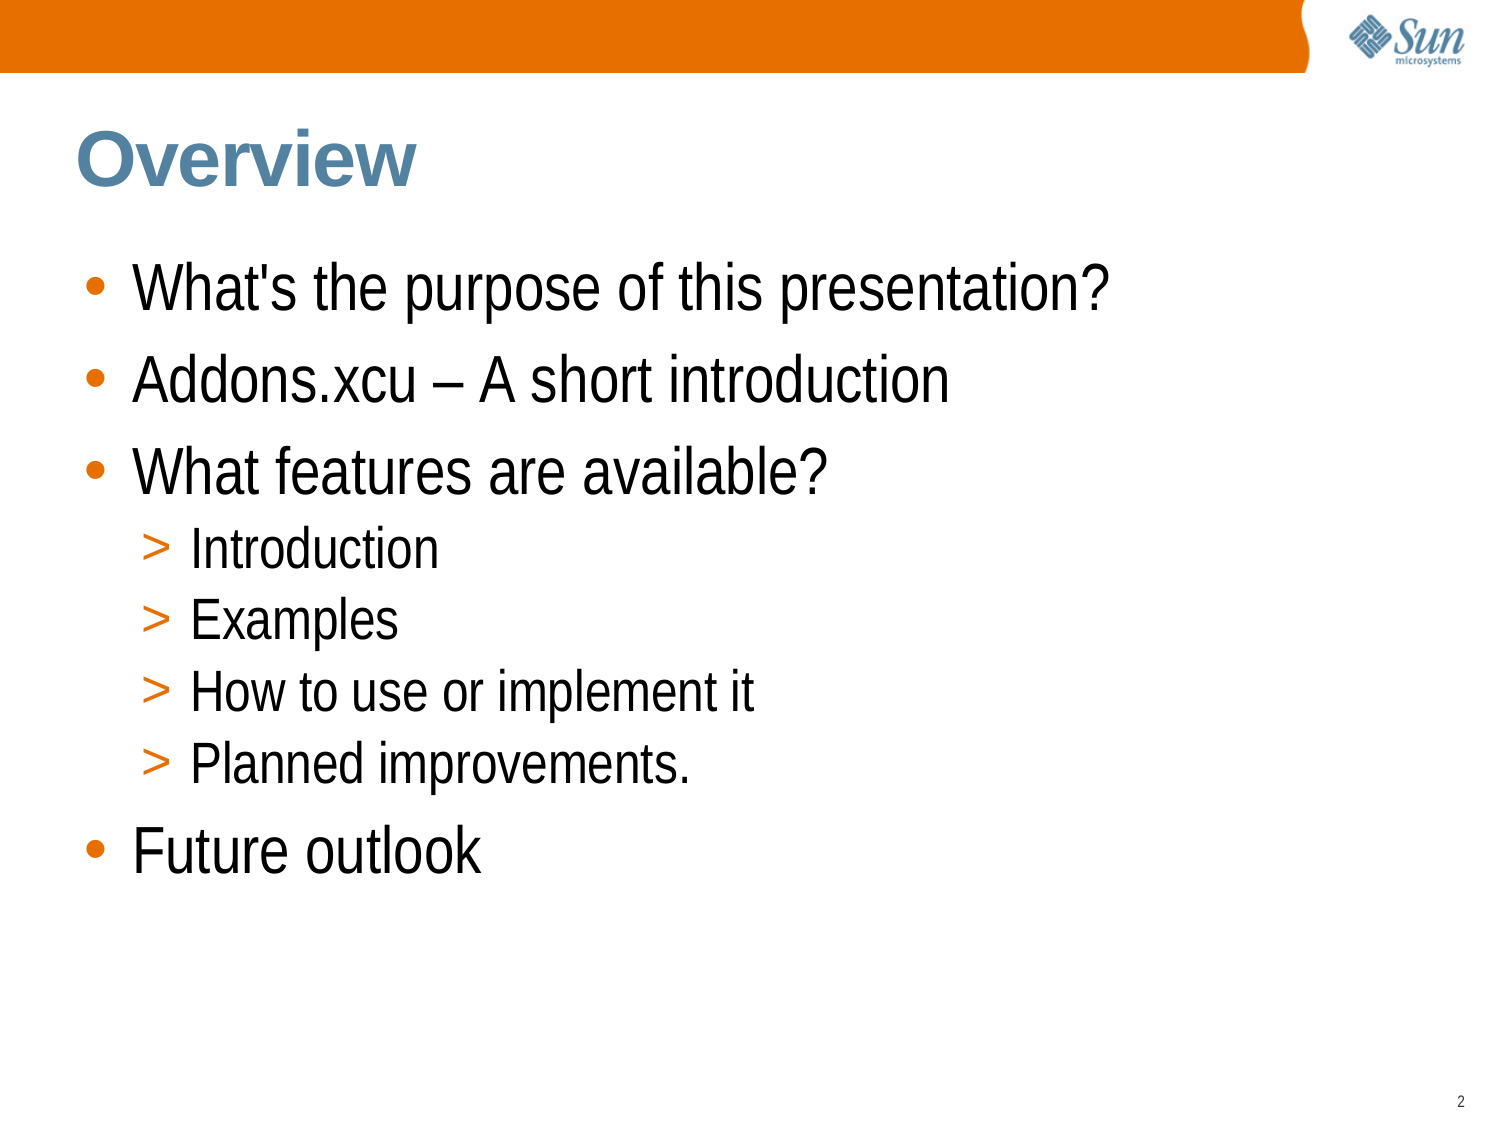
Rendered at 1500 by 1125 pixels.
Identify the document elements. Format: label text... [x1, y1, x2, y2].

title Overview [75, 123, 1437, 227]
list What's the purpose of this presentation? Addons.xcu – A short introduction What features are available? Introduction Examples How to use or implement it Planned improvements. Future outlook [64, 258, 1401, 1062]
picture [0, 0, 1500, 73]
